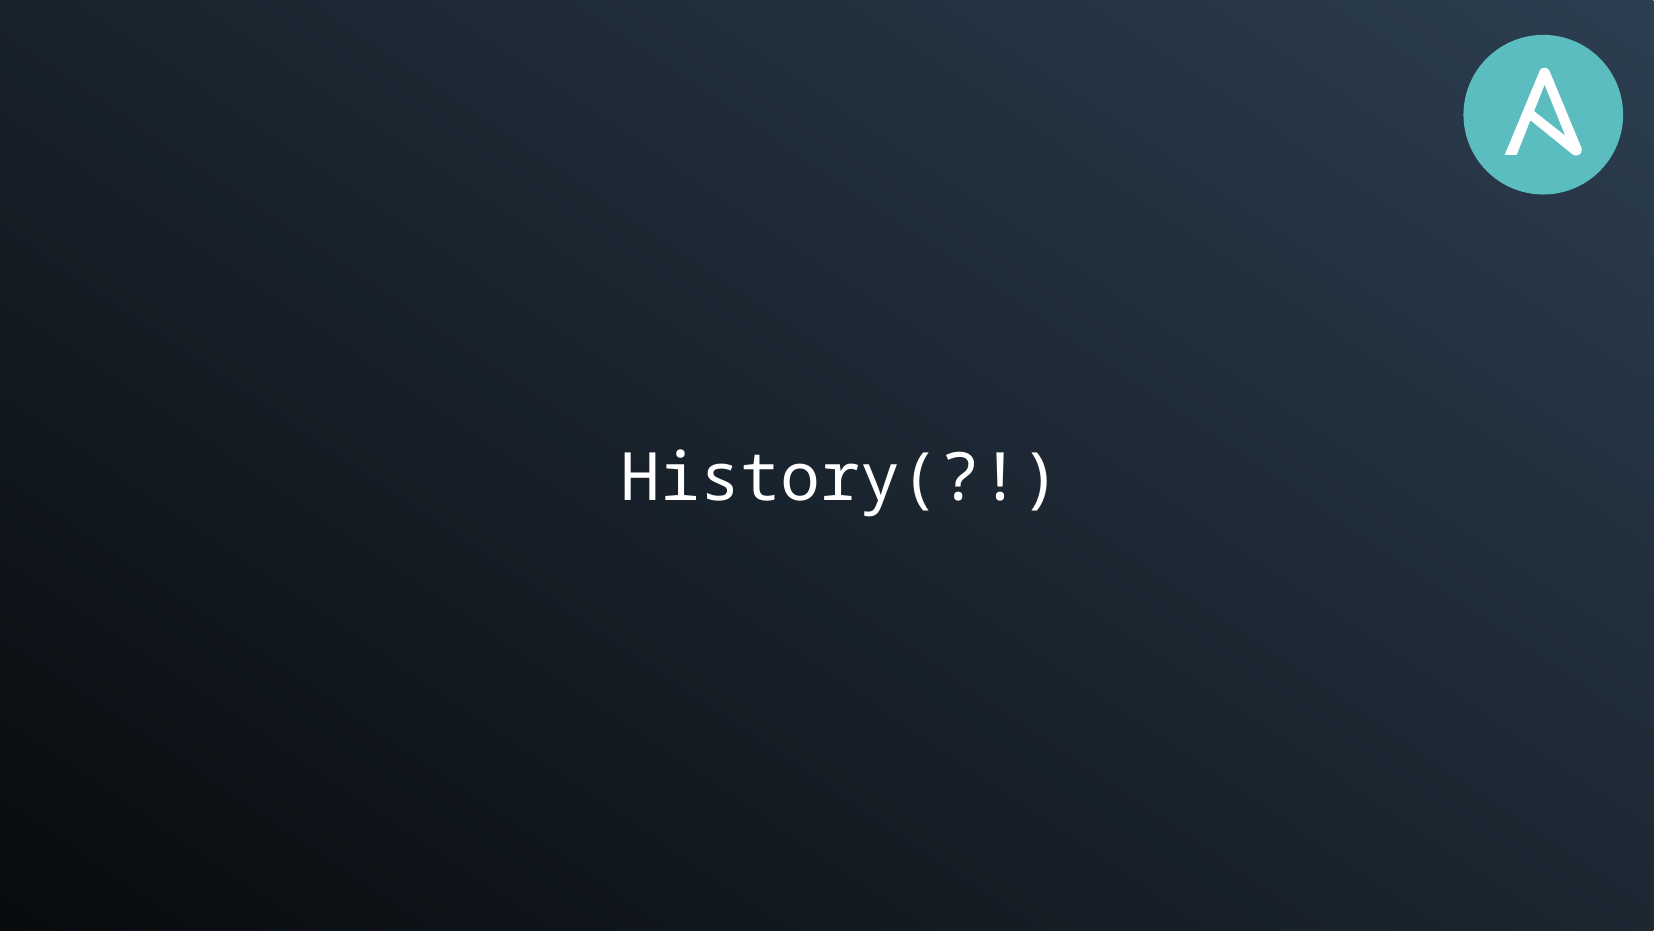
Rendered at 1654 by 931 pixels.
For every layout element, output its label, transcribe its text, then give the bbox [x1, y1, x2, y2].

subtitle History(?!) [187, 300, 1493, 650]
